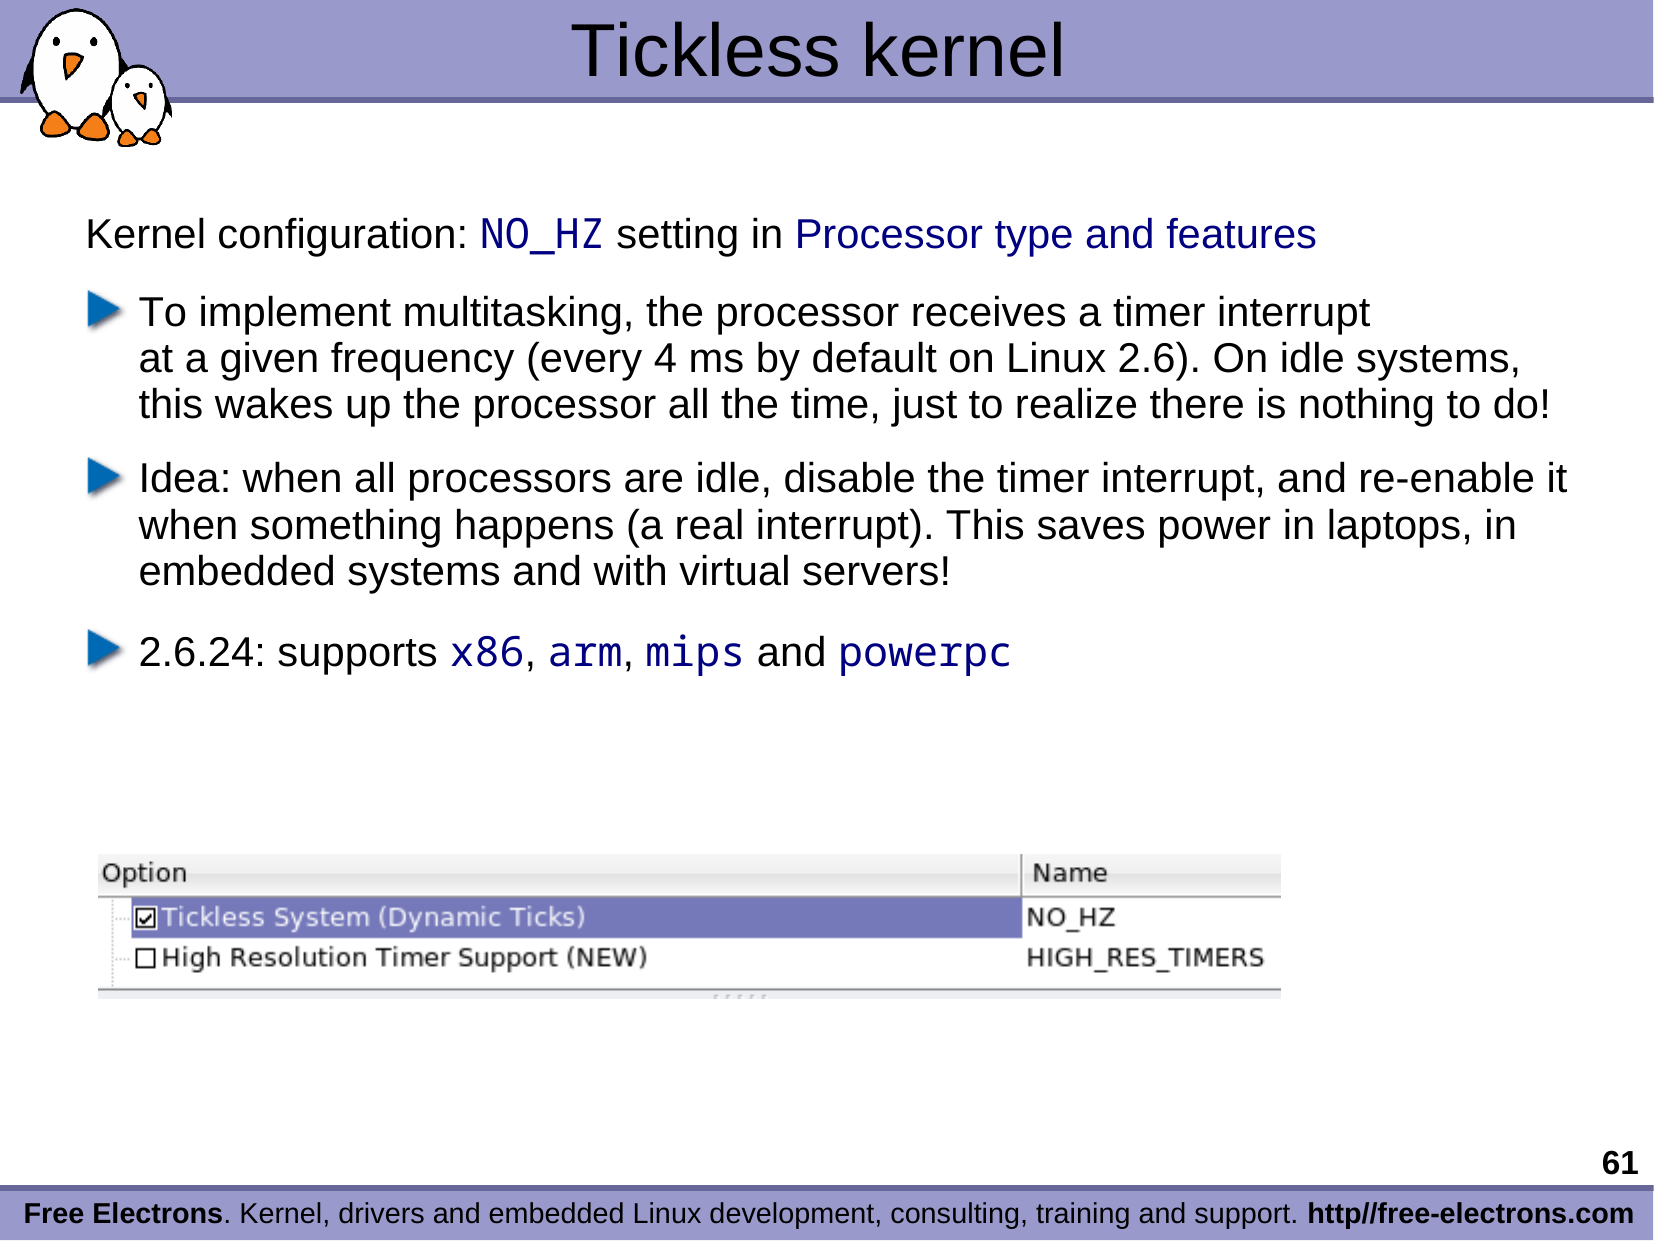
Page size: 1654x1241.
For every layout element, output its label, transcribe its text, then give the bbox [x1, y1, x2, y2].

title Tickless kernel [33, 0, 1604, 100]
picture [20, 8, 172, 147]
list Kernel configuration: NO_HZ setting in Processor type and features To implement multitasking, the processor receives a timer interrupt at a given frequency (every 4 ms by default on Linux 2.6). On idle systems, this wakes up the processor all the time, just to realize there is nothing to do! Idea: when all processors are idle, disable the timer interrupt, and re-enable it when something happens (a real interrupt). This saves power in laptops, in embedded systems and with virtual servers! 2.6.24: supports x86, arm, mips and powerpc [67, 204, 1592, 1054]
picture [98, 854, 1281, 999]
